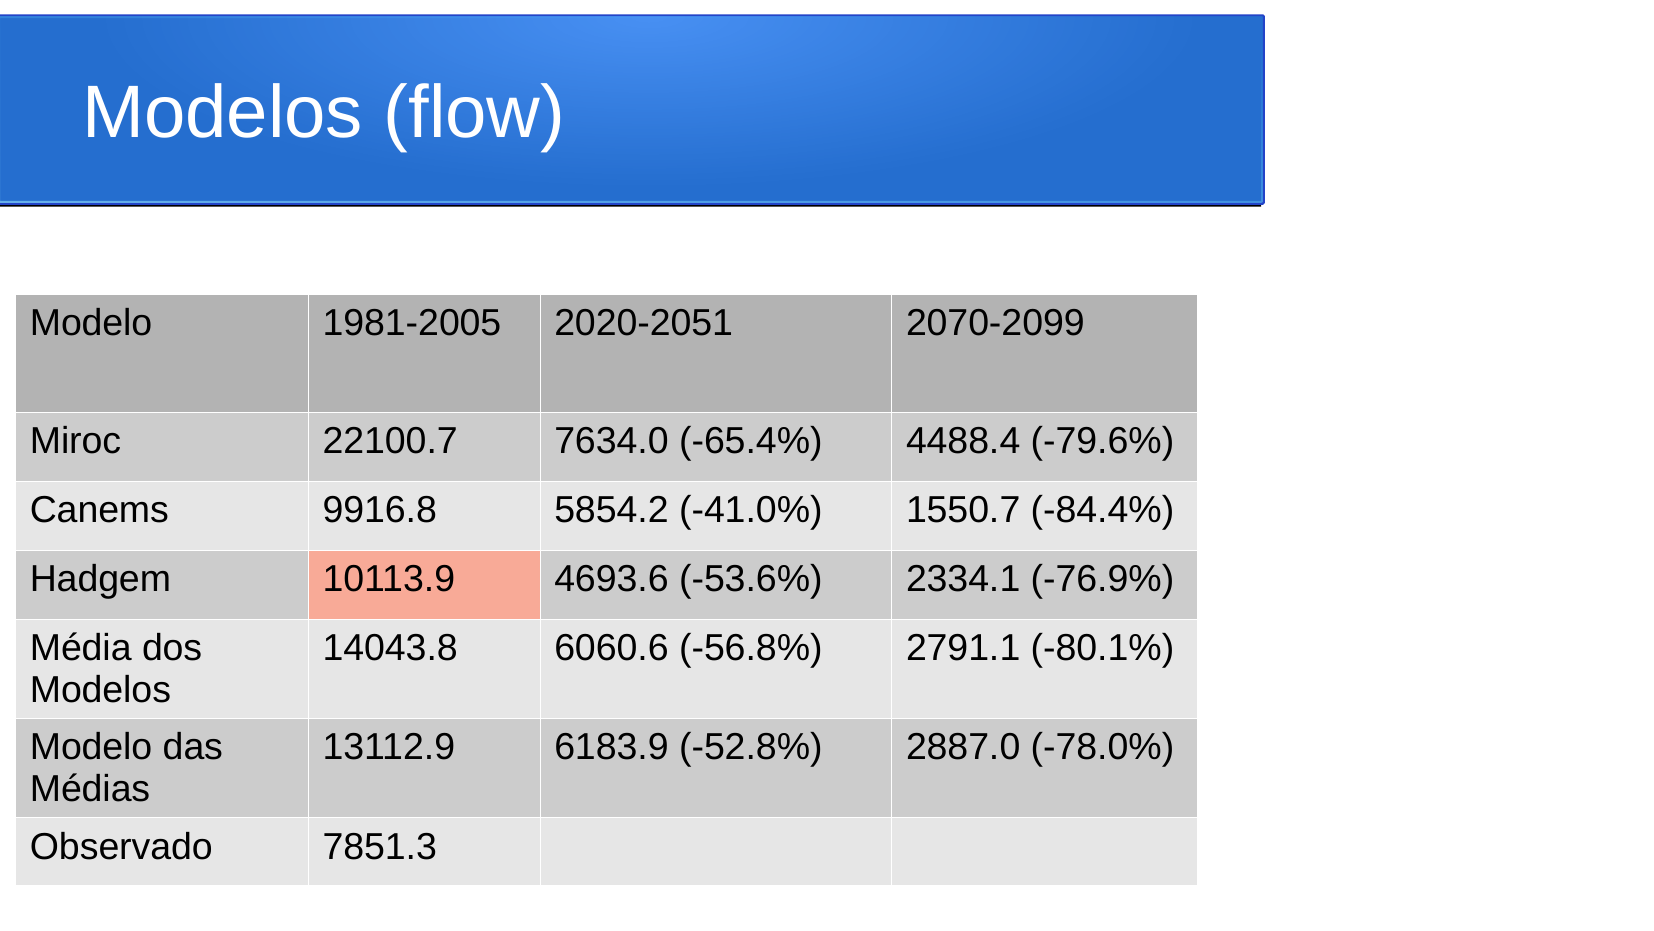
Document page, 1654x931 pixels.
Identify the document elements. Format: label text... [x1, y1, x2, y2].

table_cell 2791.1 (-80.1%) [892, 620, 1197, 718]
table_header 2070-2099 [892, 295, 1197, 412]
table_cell Miroc [16, 413, 308, 481]
table_cell 7851.3 [309, 818, 540, 885]
table_cell Hadgem [16, 551, 308, 619]
table_cell 2334.1 (-76.9%) [892, 551, 1197, 619]
table_cell Canems [16, 482, 308, 550]
table_cell 4488.4 (-79.6%) [892, 413, 1197, 481]
table_cell [892, 818, 1197, 885]
table_cell 10113.9 [309, 551, 540, 619]
table_cell Média dos Modelos [16, 620, 308, 718]
table_cell [541, 818, 891, 885]
table_cell Observado [16, 818, 308, 885]
table_cell 5854.2 (-41.0%) [541, 482, 891, 550]
table_cell 13112.9 [309, 719, 540, 817]
table_cell 4693.6 (-53.6%) [541, 551, 891, 619]
table_cell 14043.8 [309, 620, 540, 718]
table_header 2020-2051 [541, 295, 891, 412]
table_cell 6060.6 (-56.8%) [541, 620, 891, 718]
table_cell 6183.9 (-52.8%) [541, 719, 891, 817]
title Modelos (flow) [82, 29, 1235, 196]
table_header 1981-2005 [309, 295, 540, 412]
table_cell 22100.7 [309, 413, 540, 481]
table_cell Modelo das Médias [16, 719, 308, 817]
table_cell 1550.7 (-84.4%) [892, 482, 1197, 550]
table_cell 7634.0 (-65.4%) [541, 413, 891, 481]
table_cell 2887.0 (-78.0%) [892, 719, 1197, 817]
table_cell 9916.8 [309, 482, 540, 550]
table_header Modelo [16, 295, 308, 412]
